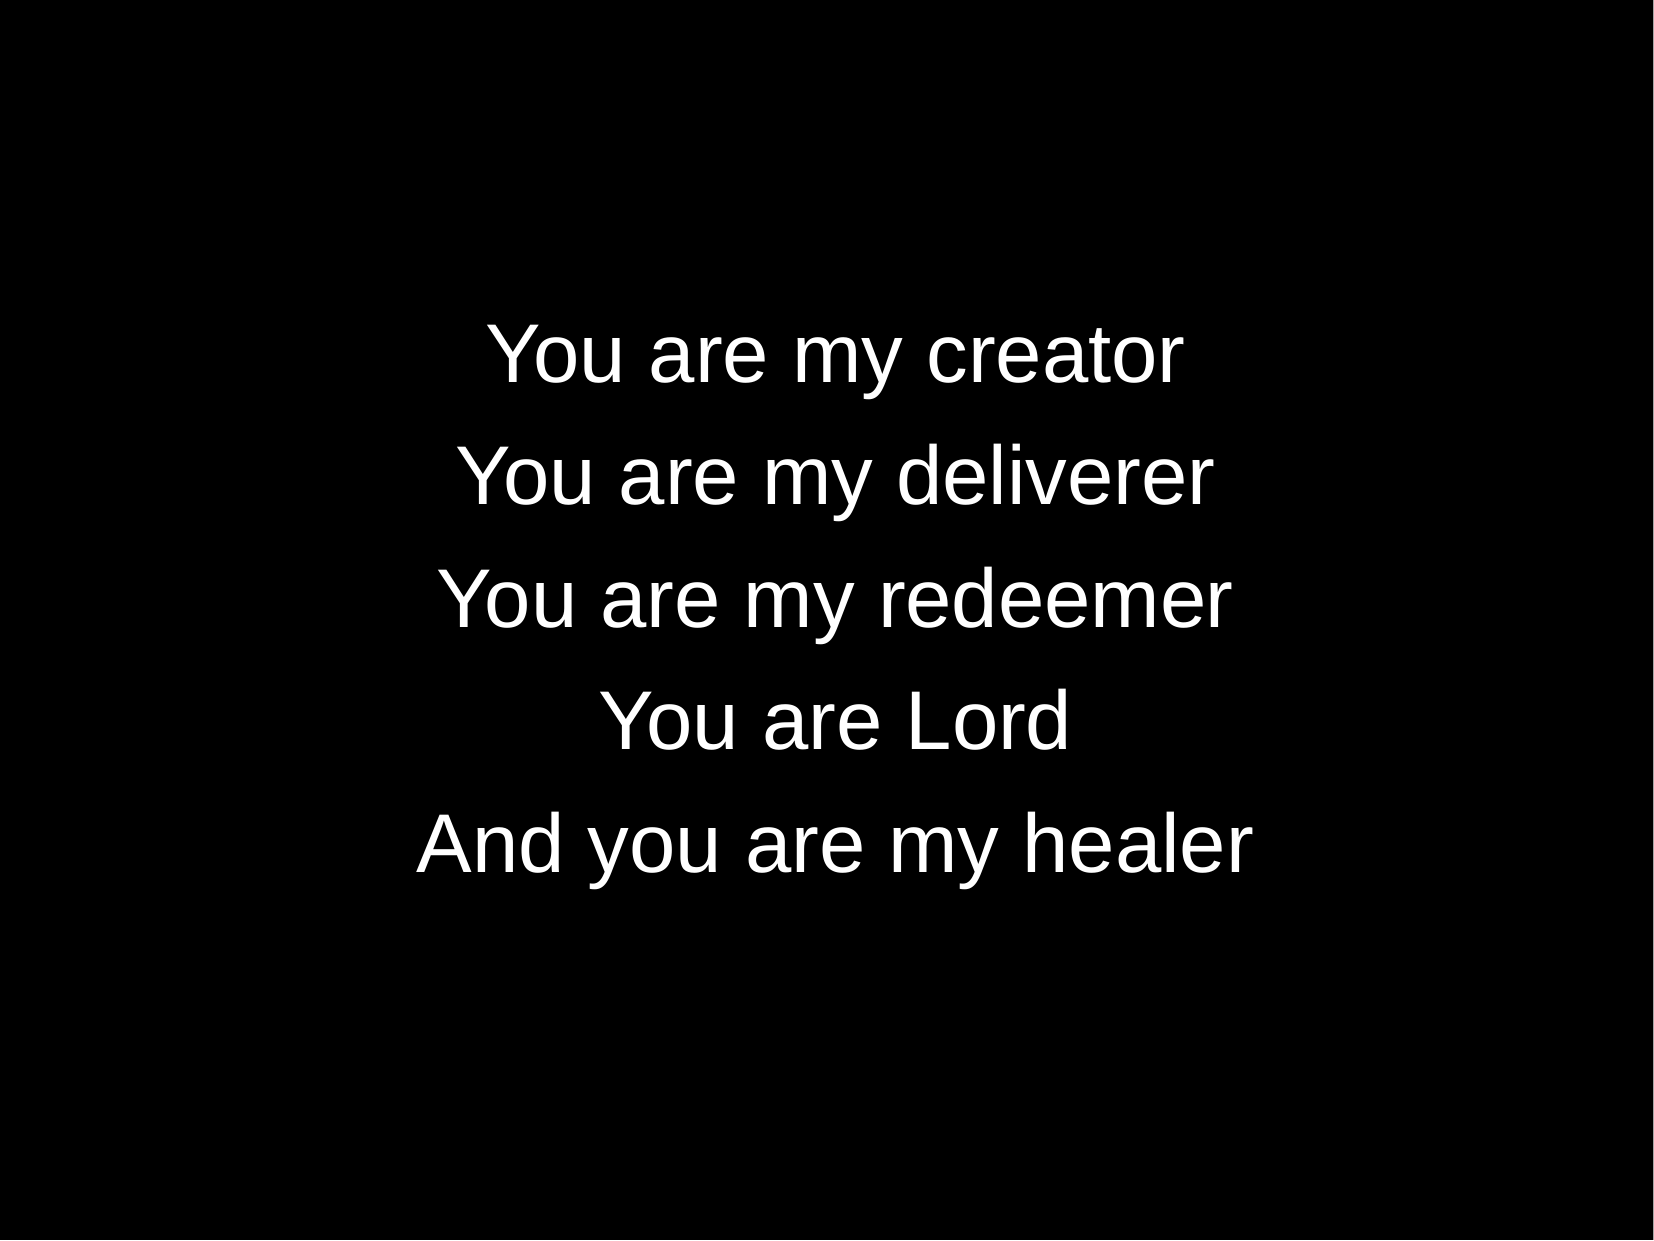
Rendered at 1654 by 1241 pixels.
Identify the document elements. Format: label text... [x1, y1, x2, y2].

list You are my creator You are my deliverer You are my redeemer You are Lord And you are my healer [0, 307, 1654, 1027]
